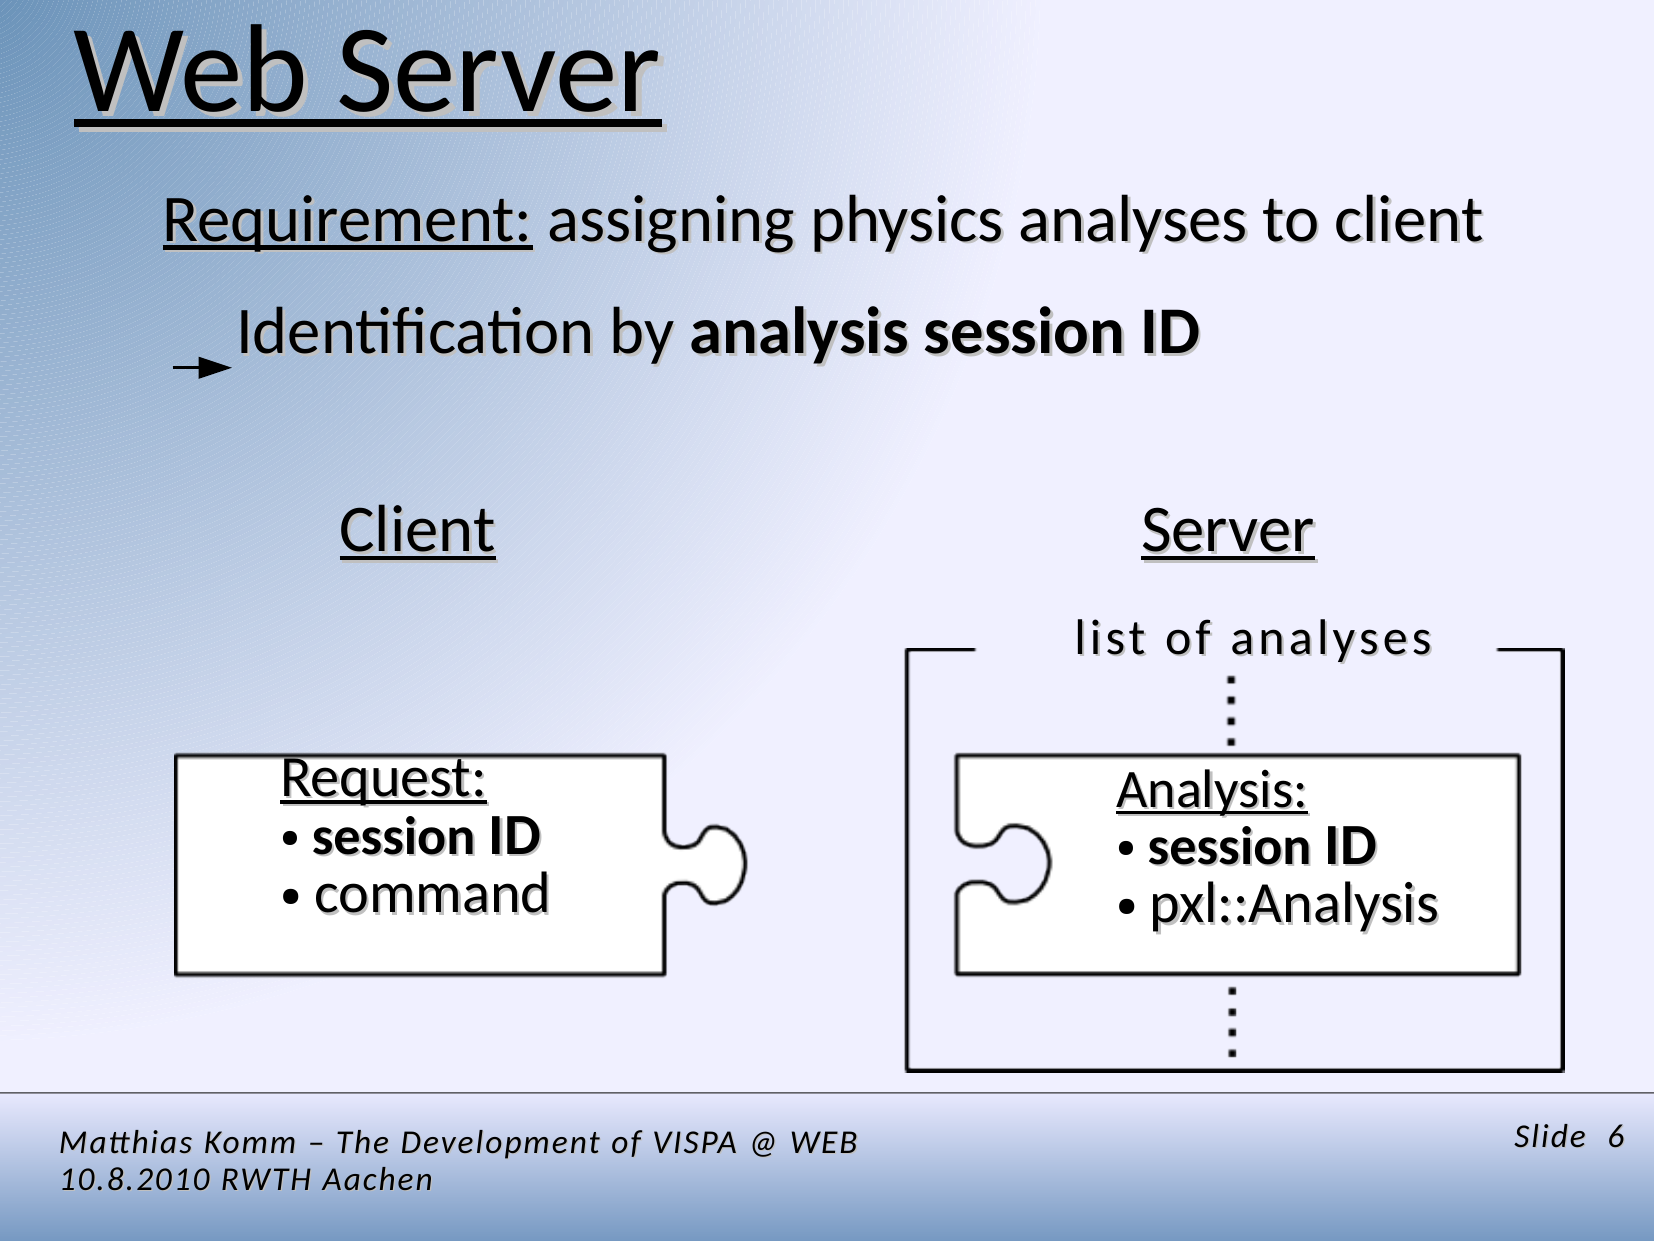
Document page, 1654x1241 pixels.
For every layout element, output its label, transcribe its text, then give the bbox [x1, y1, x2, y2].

text_box Server [1126, 494, 1330, 591]
text_box list of analyses [1059, 609, 1447, 686]
picture [174, 648, 1565, 1073]
text_box Requirement: assigning physics analyses to client Identification by analysis session ID [147, 183, 1499, 418]
text_box Web Server [59, 9, 1123, 178]
text_box Analysis: session ID pxl::Analysis [1101, 759, 1454, 983]
text_box Request: session ID command [265, 745, 567, 974]
text_box Client [324, 494, 511, 591]
